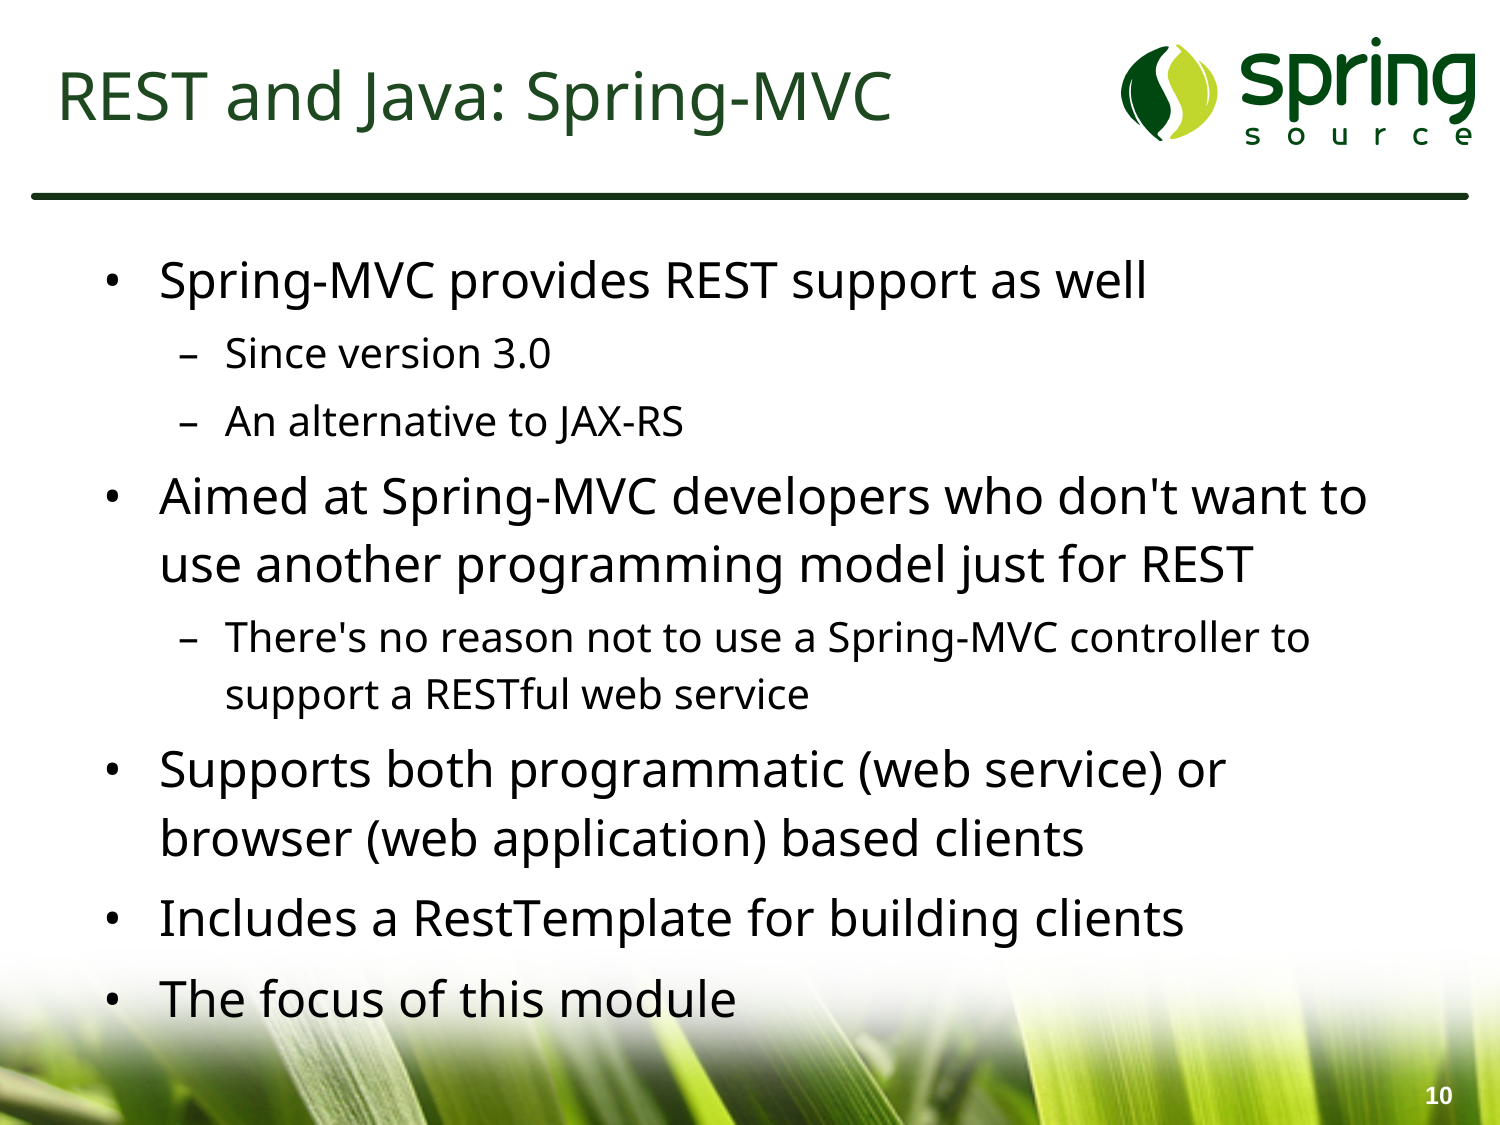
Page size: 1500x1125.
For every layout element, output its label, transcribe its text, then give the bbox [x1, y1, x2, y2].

title REST and Java: Spring-MVC [56, 14, 1089, 175]
picture [1121, 37, 1475, 145]
picture [0, 944, 1500, 1125]
list Spring-MVC provides REST support as well Since version 3.0 An alternative to JAX-RS Aimed at Spring-MVC developers who don't want to use another programming model just for REST There's no reason not to use a Spring-MVC controller to support a RESTful web service Supports both programmatic (web service) or browser (web application) based clients Includes a RestTemplate for building clients The focus of this module [103, 245, 1394, 1016]
